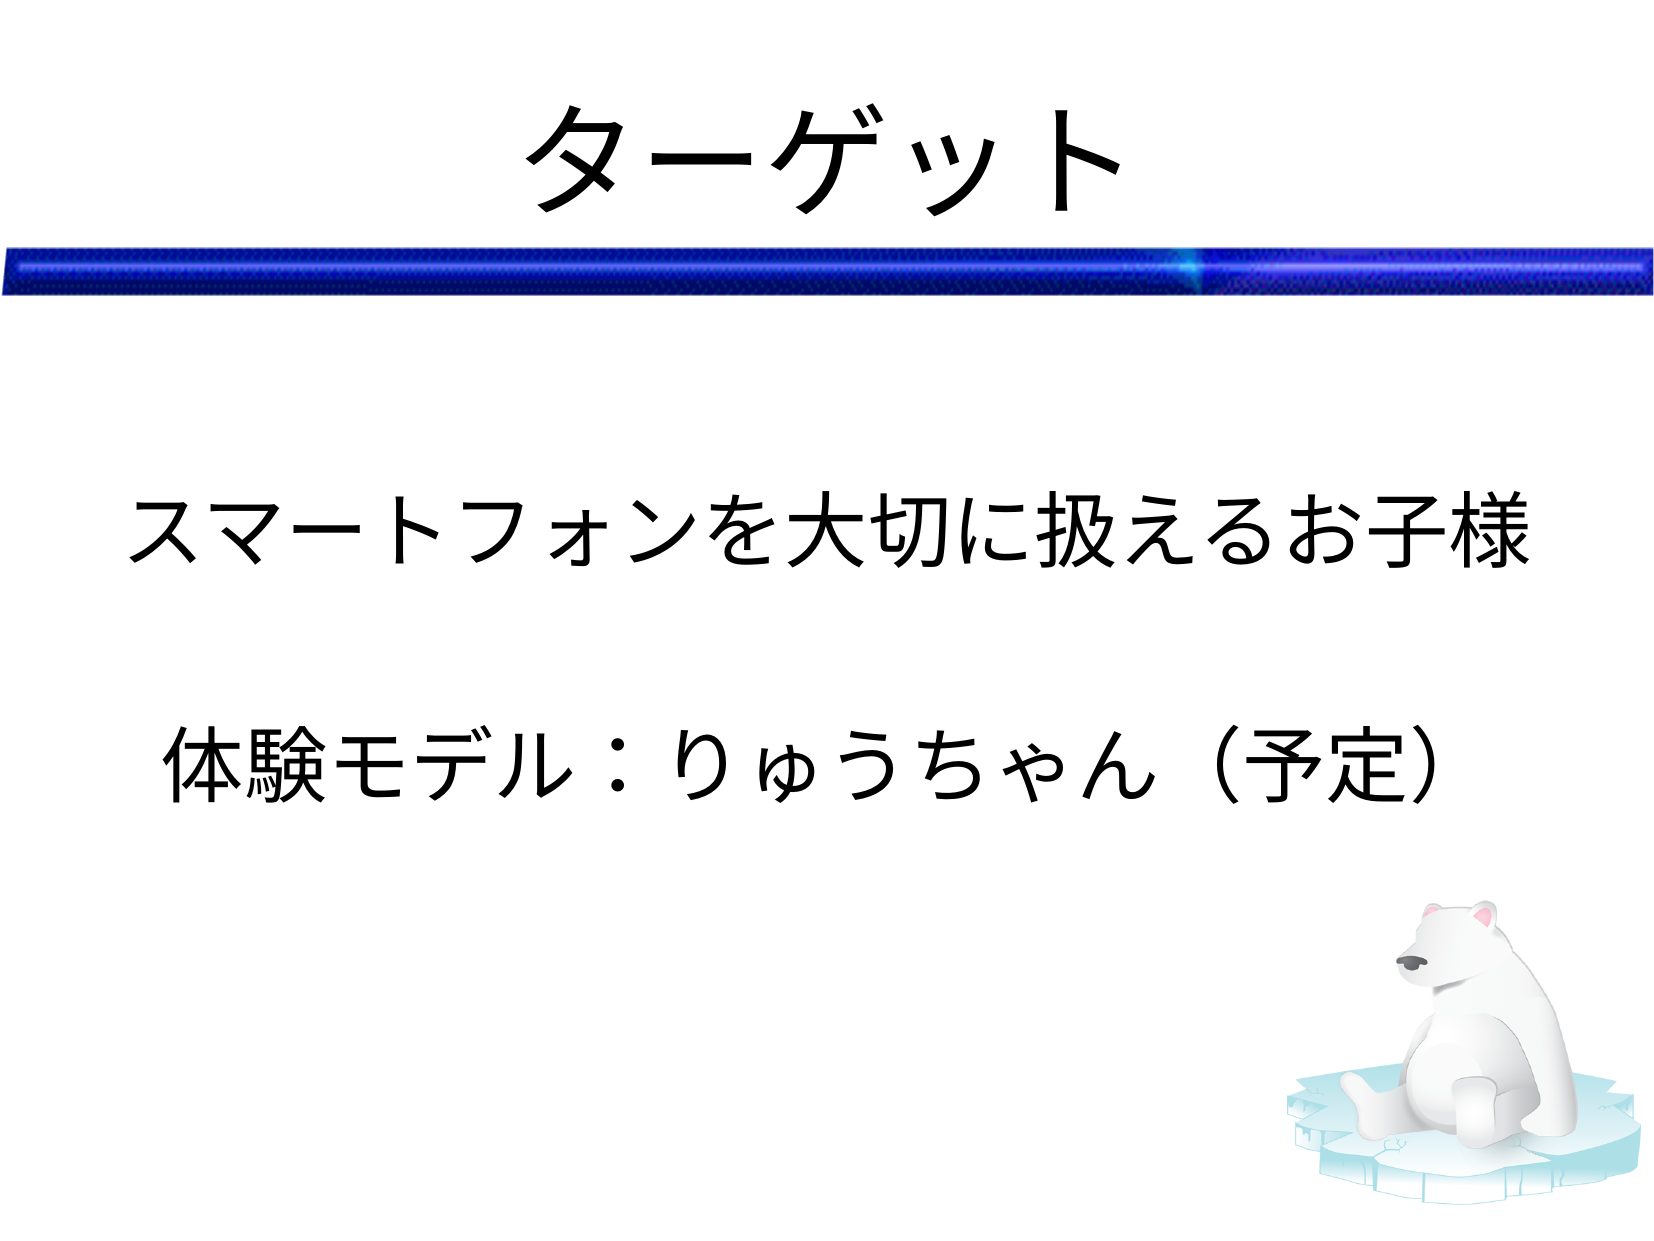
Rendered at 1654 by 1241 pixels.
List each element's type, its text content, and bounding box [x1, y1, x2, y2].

subtitle スマートフォンを大切に扱えるお子様 体験モデル：りゅうちゃん（予定） [82, 296, 1571, 1109]
picture [1, 248, 1654, 296]
picture [1287, 897, 1641, 1205]
title ターゲット [82, 49, 1571, 247]
